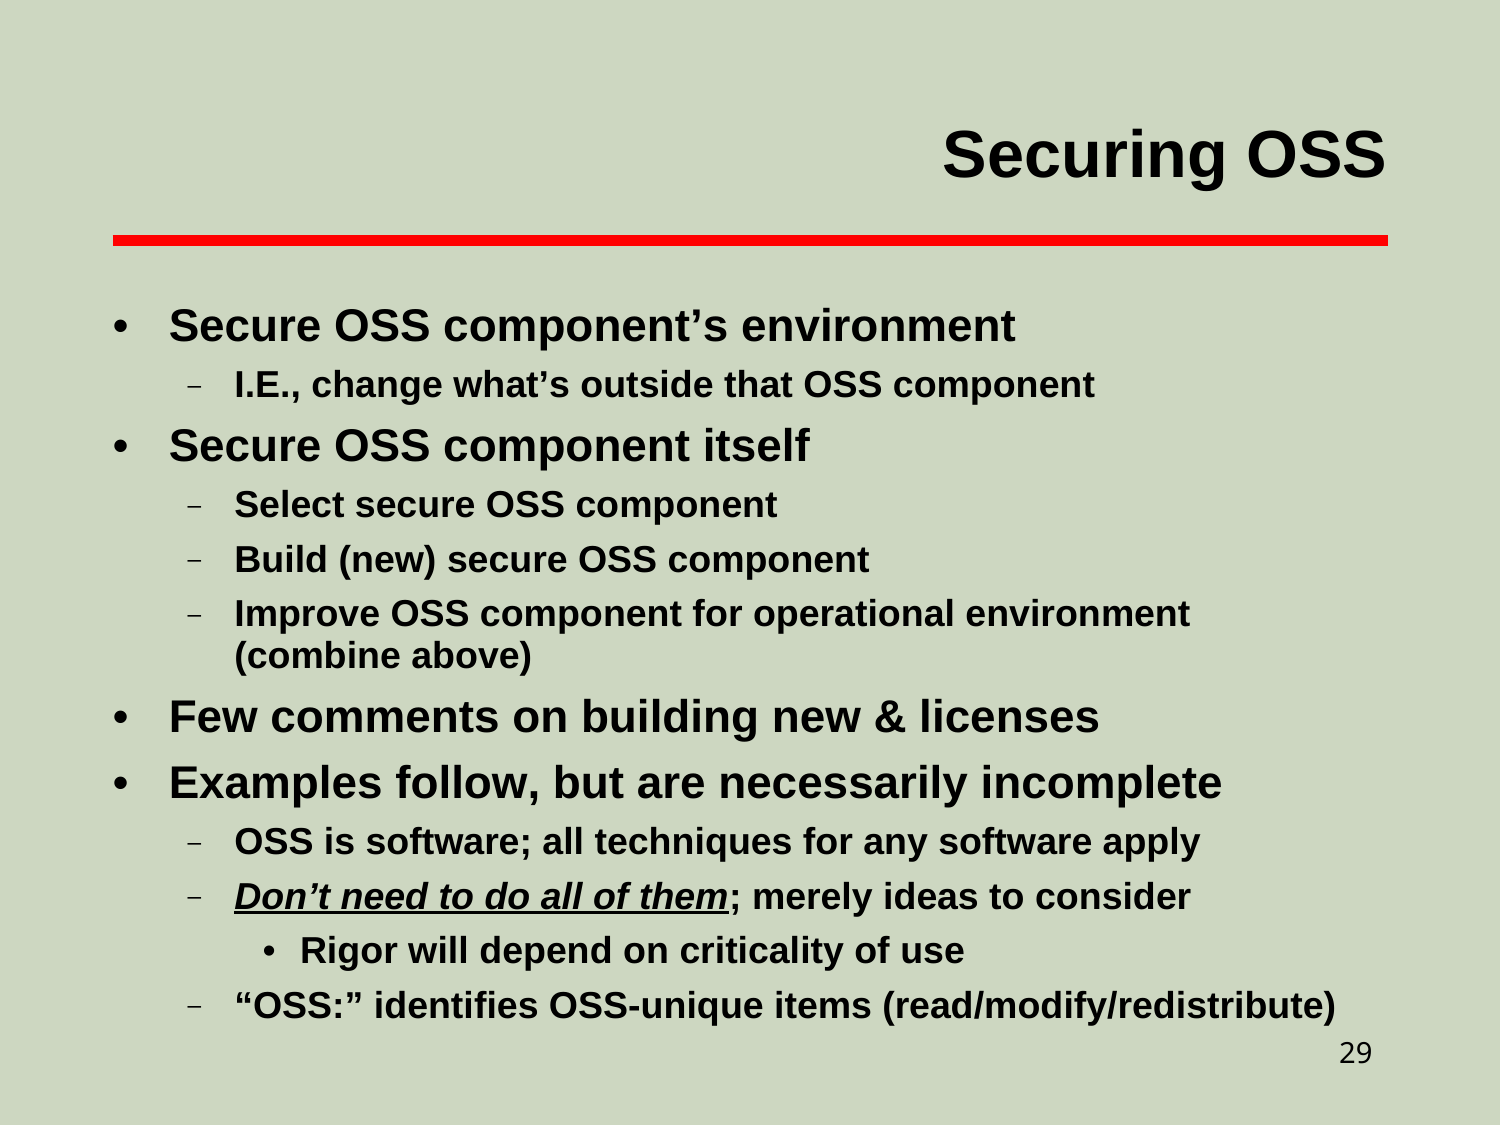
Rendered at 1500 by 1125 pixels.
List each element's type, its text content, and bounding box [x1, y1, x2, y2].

title Securing OSS [337, 85, 1388, 224]
list Secure OSS component’s environment I.E., change what’s outside that OSS component Secure OSS component itself Select secure OSS component Build (new) secure OSS component Improve OSS component for operational environment (combine above) Few comments on building new & licenses Examples follow, but are necessarily incomplete OSS is software; all techniques for any software apply Don’t need to do all of them; merely ideas to consider Rigor will depend on criticality of use “OSS:” identifies OSS-unique items (read/modify/redistribute) [112, 299, 1388, 1098]
